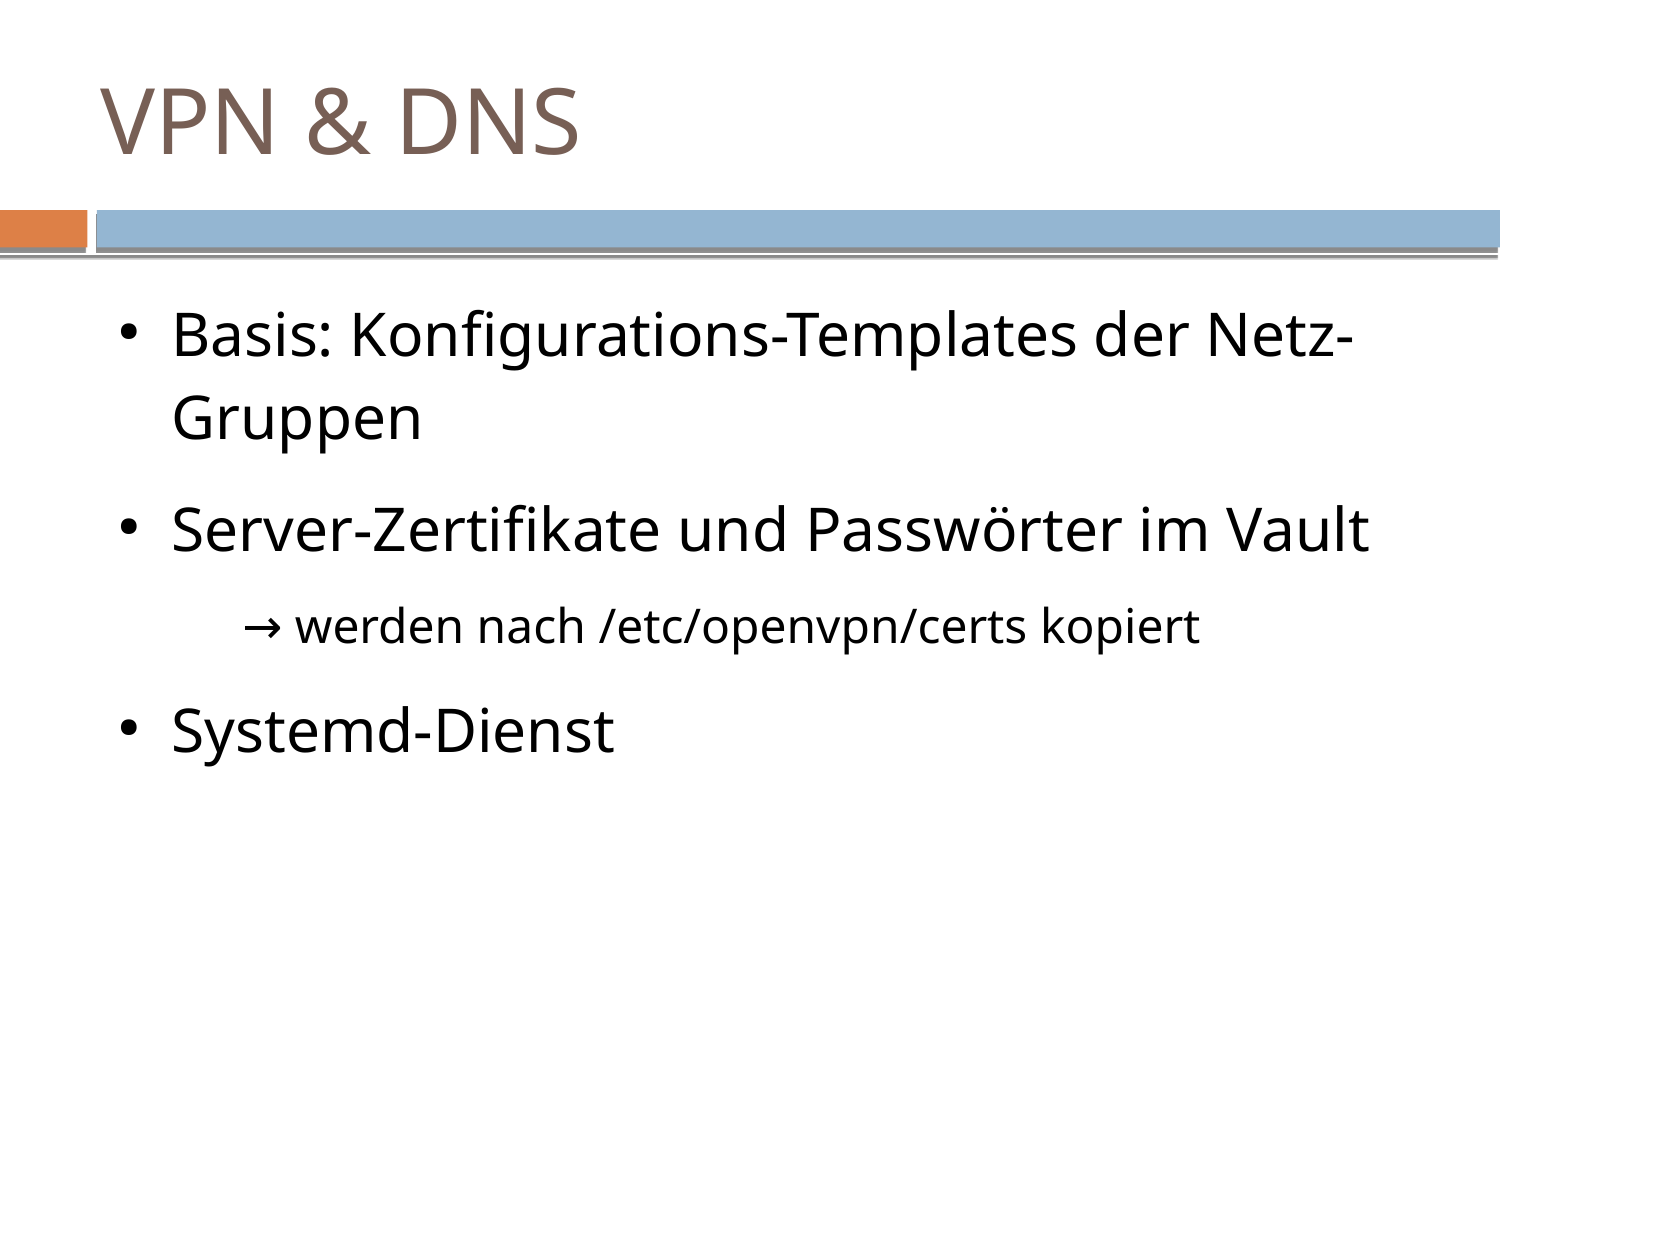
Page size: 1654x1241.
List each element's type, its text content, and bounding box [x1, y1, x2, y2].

title VPN & DNS [100, 11, 1607, 226]
list Basis: Konfigurations-Templates der Netz-Gruppen Server-Zertifikate und Passwörter im Vault → werden nach /etc/openvpn/certs kopiert Systemd-Dienst [100, 292, 1438, 1030]
